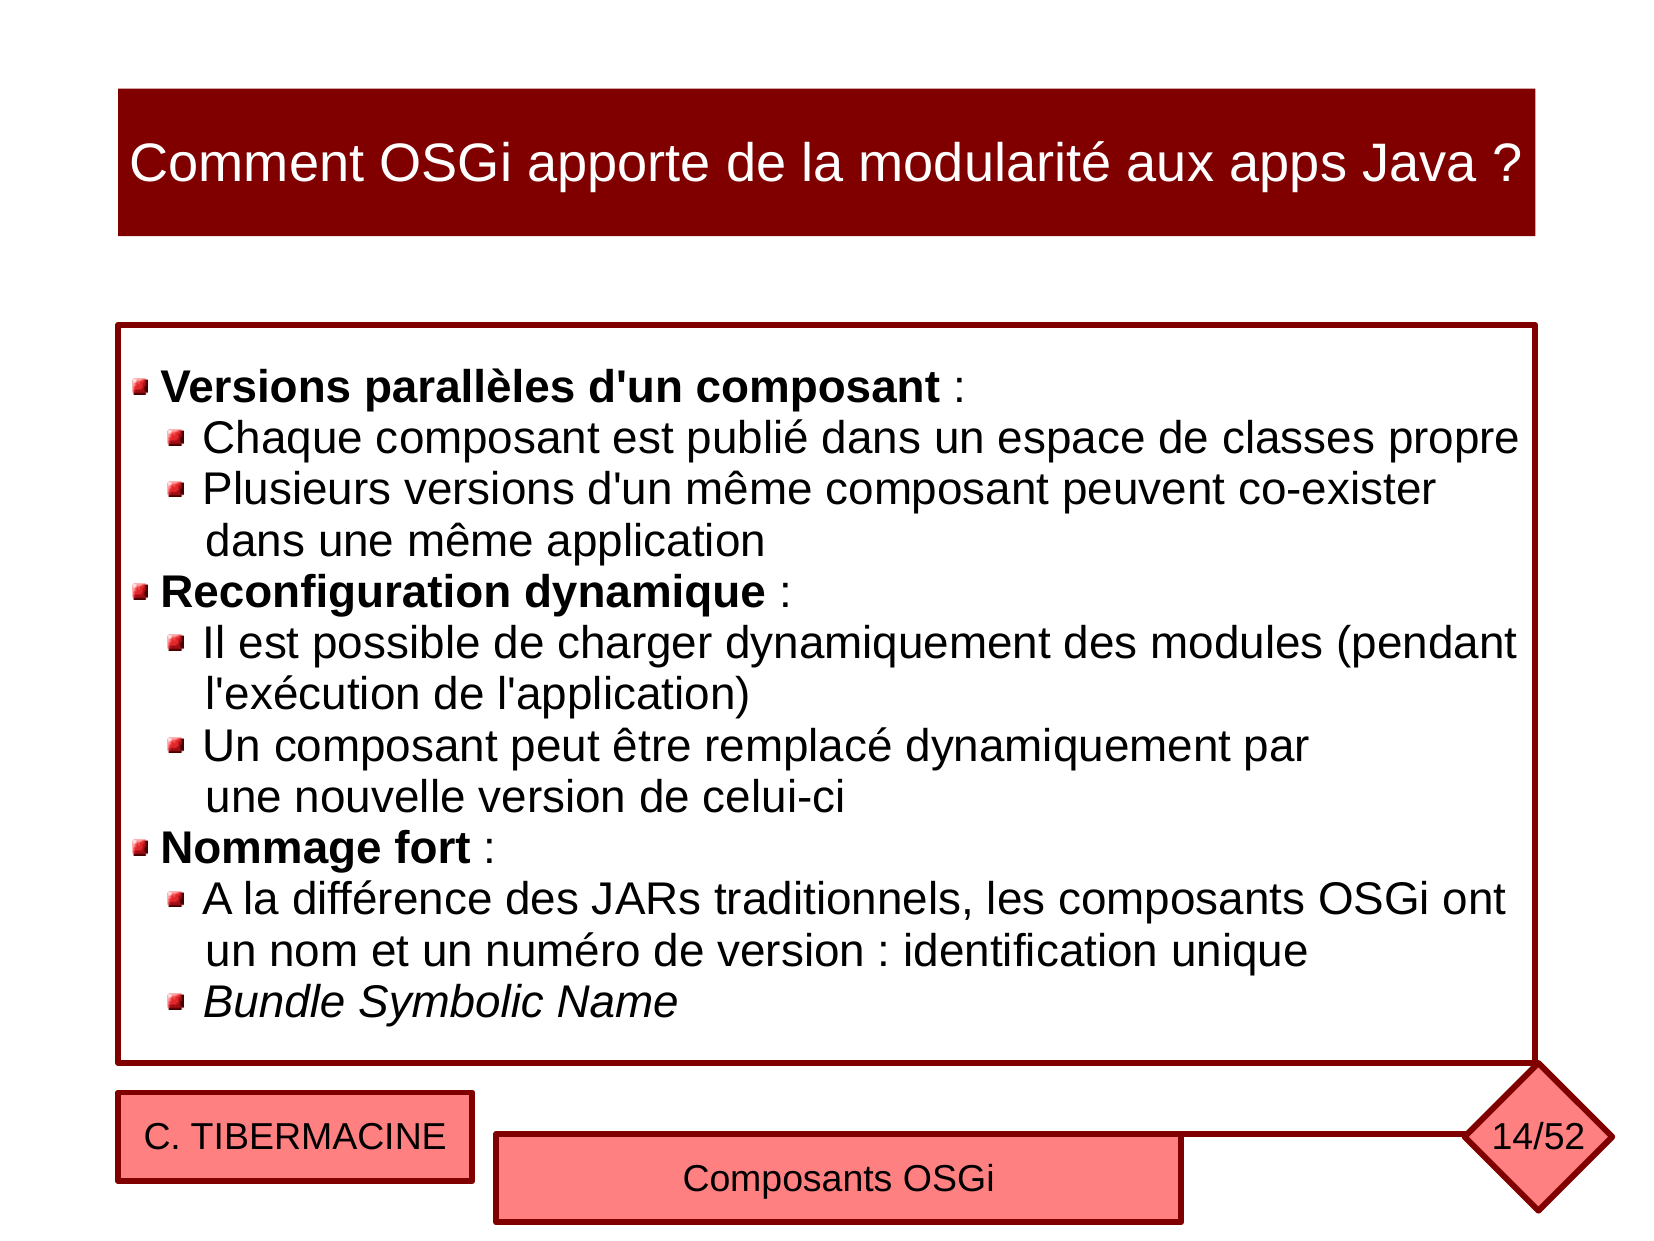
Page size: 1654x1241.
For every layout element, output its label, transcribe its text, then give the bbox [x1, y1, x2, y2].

text_box C. TIBERMACINE [118, 1092, 473, 1182]
picture [167, 634, 184, 651]
picture [132, 583, 148, 600]
picture [167, 993, 184, 1010]
text_box <numéro>/52 [1476, 1107, 1601, 1207]
picture [132, 839, 148, 856]
text_box [1494, 1062, 1583, 1107]
text_box Composants OSGi [496, 1133, 1182, 1223]
picture [167, 429, 184, 446]
text_box [1601, 1125, 1613, 1149]
text_box Comment OSGi apporte de la modularité aux apps Java ? [118, 88, 1536, 237]
text_box Versions parallèles d'un composant : Chaque composant est publié dans un espace de classes propre Plusieurs versions d'un même composant peuvent co-exister dans une même application Reconfiguration dynamique : Il est possible de charger dynamiquement des modules (pendant l'exécution de l'application) Un composant peut être remplacé dynamiquement par une nouvelle version de celui-ci Nommage fort : A la différence des JARs traditionnels, les composants OSGi ont un nom et un numéro de version : identification unique Bundle Symbolic Name [118, 324, 1536, 1063]
picture [167, 737, 184, 753]
text_box [1464, 1125, 1476, 1149]
picture [167, 481, 184, 497]
picture [132, 378, 148, 395]
picture [167, 891, 184, 907]
